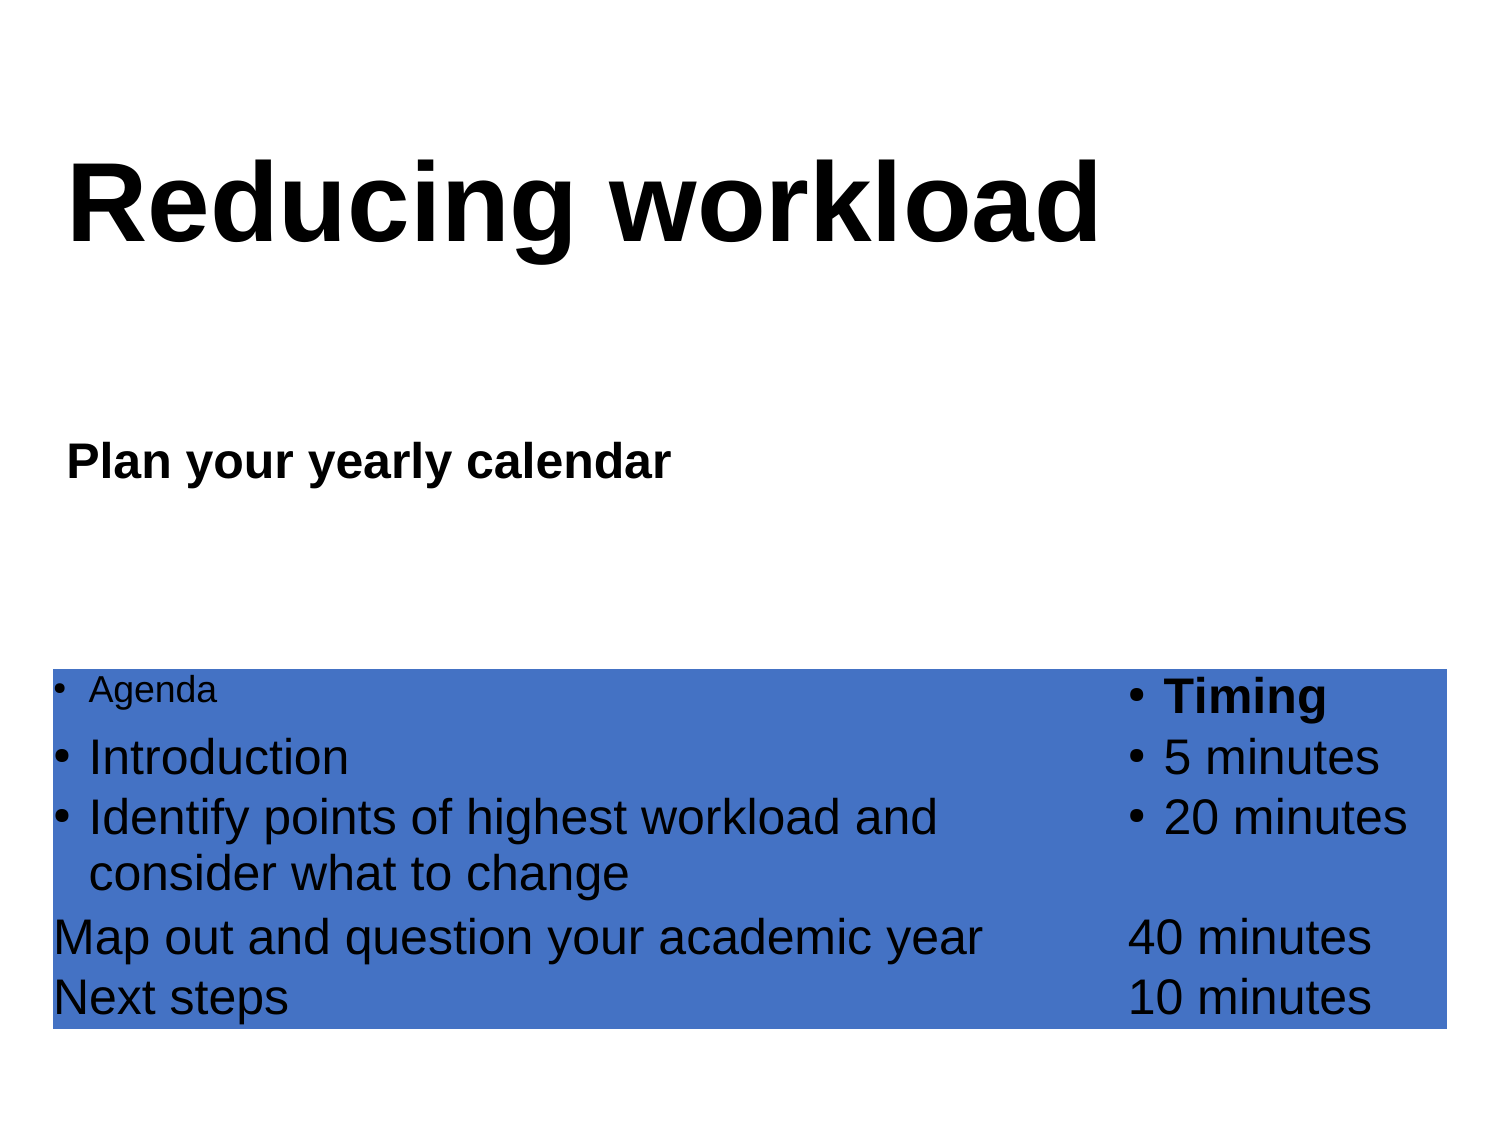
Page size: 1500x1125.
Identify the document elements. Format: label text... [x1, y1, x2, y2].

table_cell Identify points of highest workload and consider what to change [53, 789, 1128, 909]
table_cell 20 minutes [1128, 789, 1447, 909]
table_cell Introduction [53, 729, 1128, 789]
table_cell 10 minutes [1128, 969, 1447, 1029]
table_header Agenda [53, 669, 1128, 729]
table_header Timing [1128, 669, 1447, 729]
table_cell 40 minutes [1128, 909, 1447, 969]
table_cell 40 minutes [1132, 926, 1144, 943]
title Reducing workload [51, 78, 1401, 315]
text_box Plan your yearly calendar [51, 420, 1446, 497]
table_cell 5 minutes [1128, 729, 1447, 789]
table_cell Map out and question your academic year [53, 909, 1128, 969]
table_cell Next steps [53, 969, 1128, 1029]
